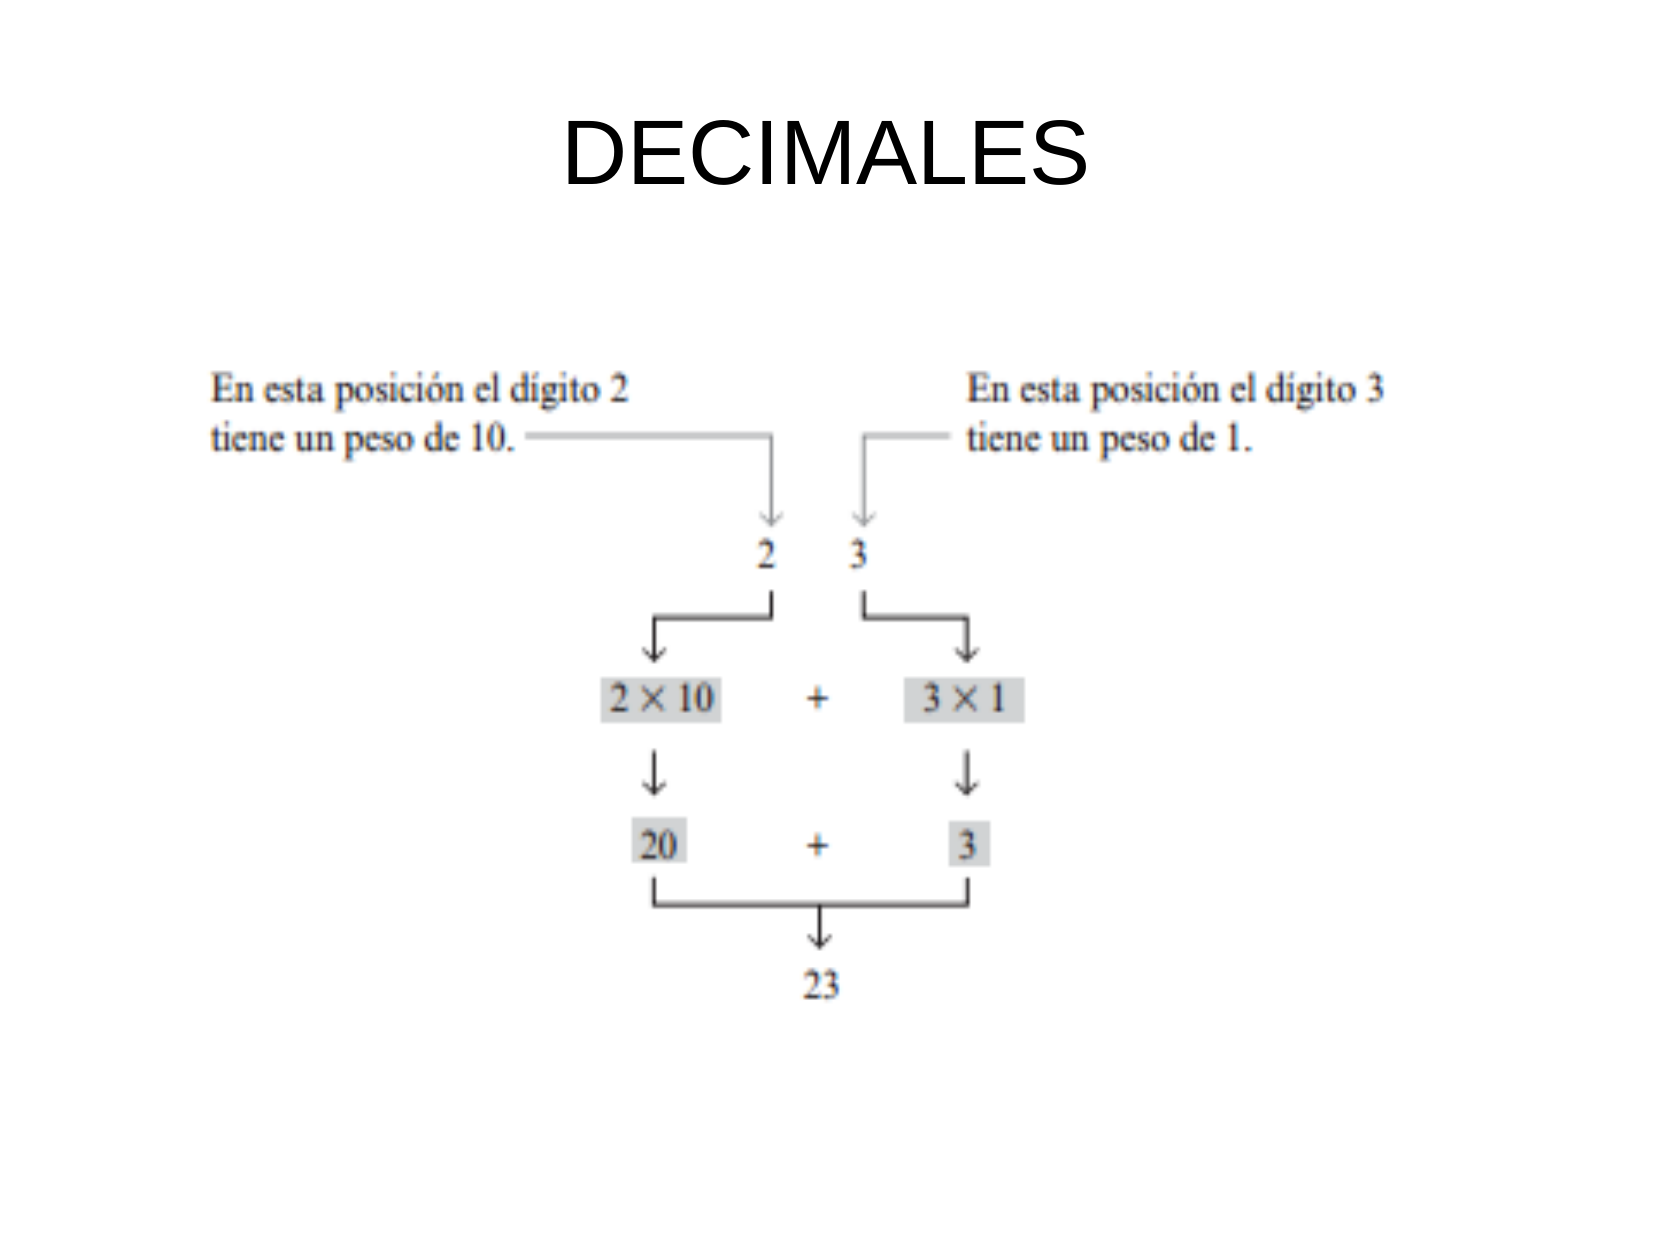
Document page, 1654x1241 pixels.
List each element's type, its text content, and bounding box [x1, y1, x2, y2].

picture [147, 354, 1536, 1034]
title DECIMALES [82, 49, 1571, 257]
